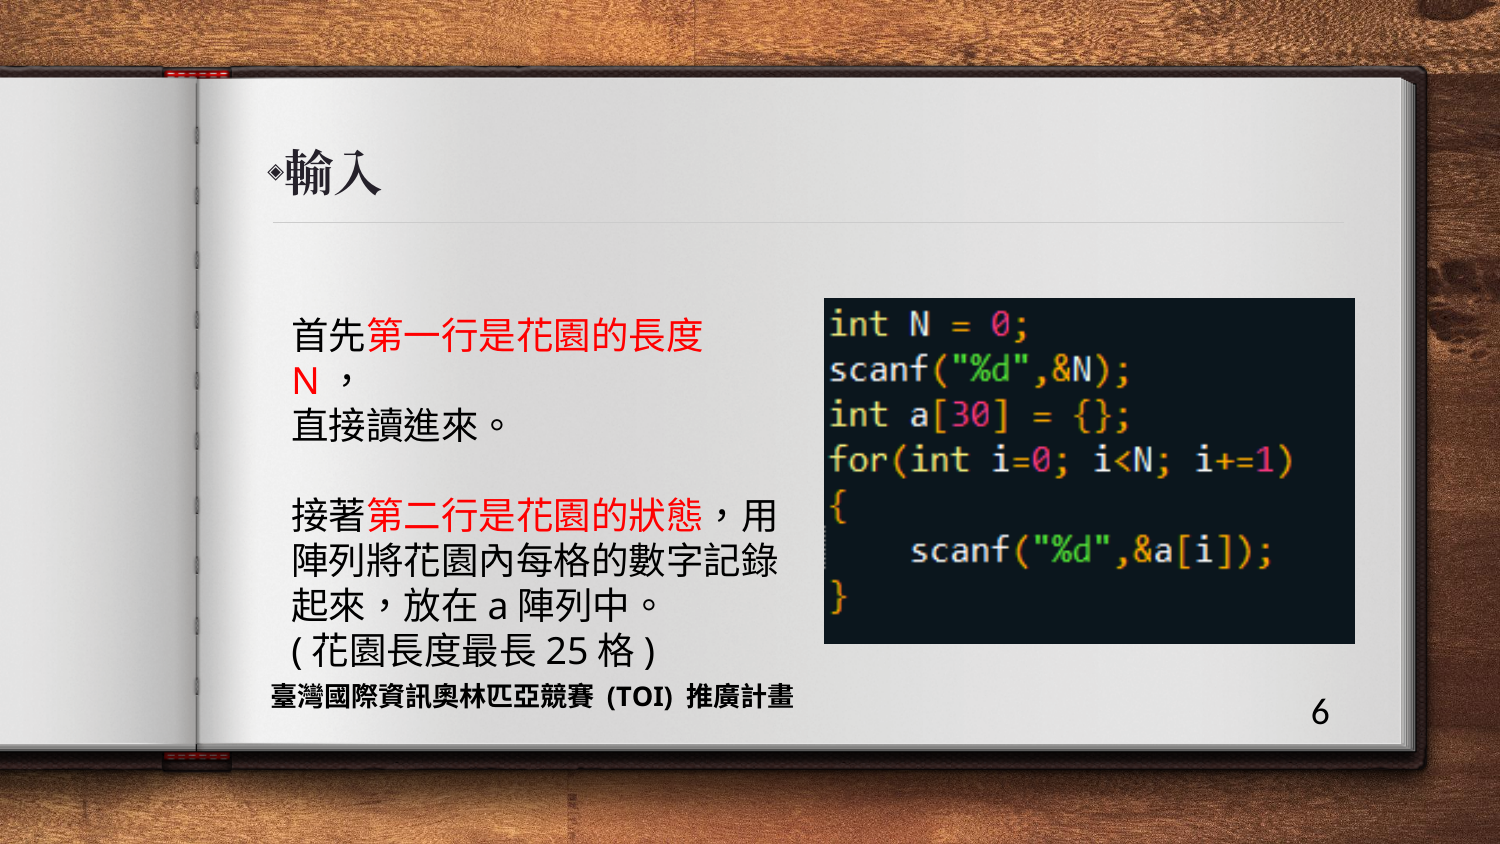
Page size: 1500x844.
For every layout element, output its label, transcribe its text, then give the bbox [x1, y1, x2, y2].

picture [824, 298, 1355, 644]
text_box [1295, 672, 1386, 737]
text_box 首先第一行是花園的長度N， 直接讀進來。 接著第二行是花園的狀態，用陣列將花園內每格的數字記錄起來，放在a陣列中。 (花園長度最長25格) [276, 304, 800, 638]
list 輸入 [252, 126, 1194, 216]
